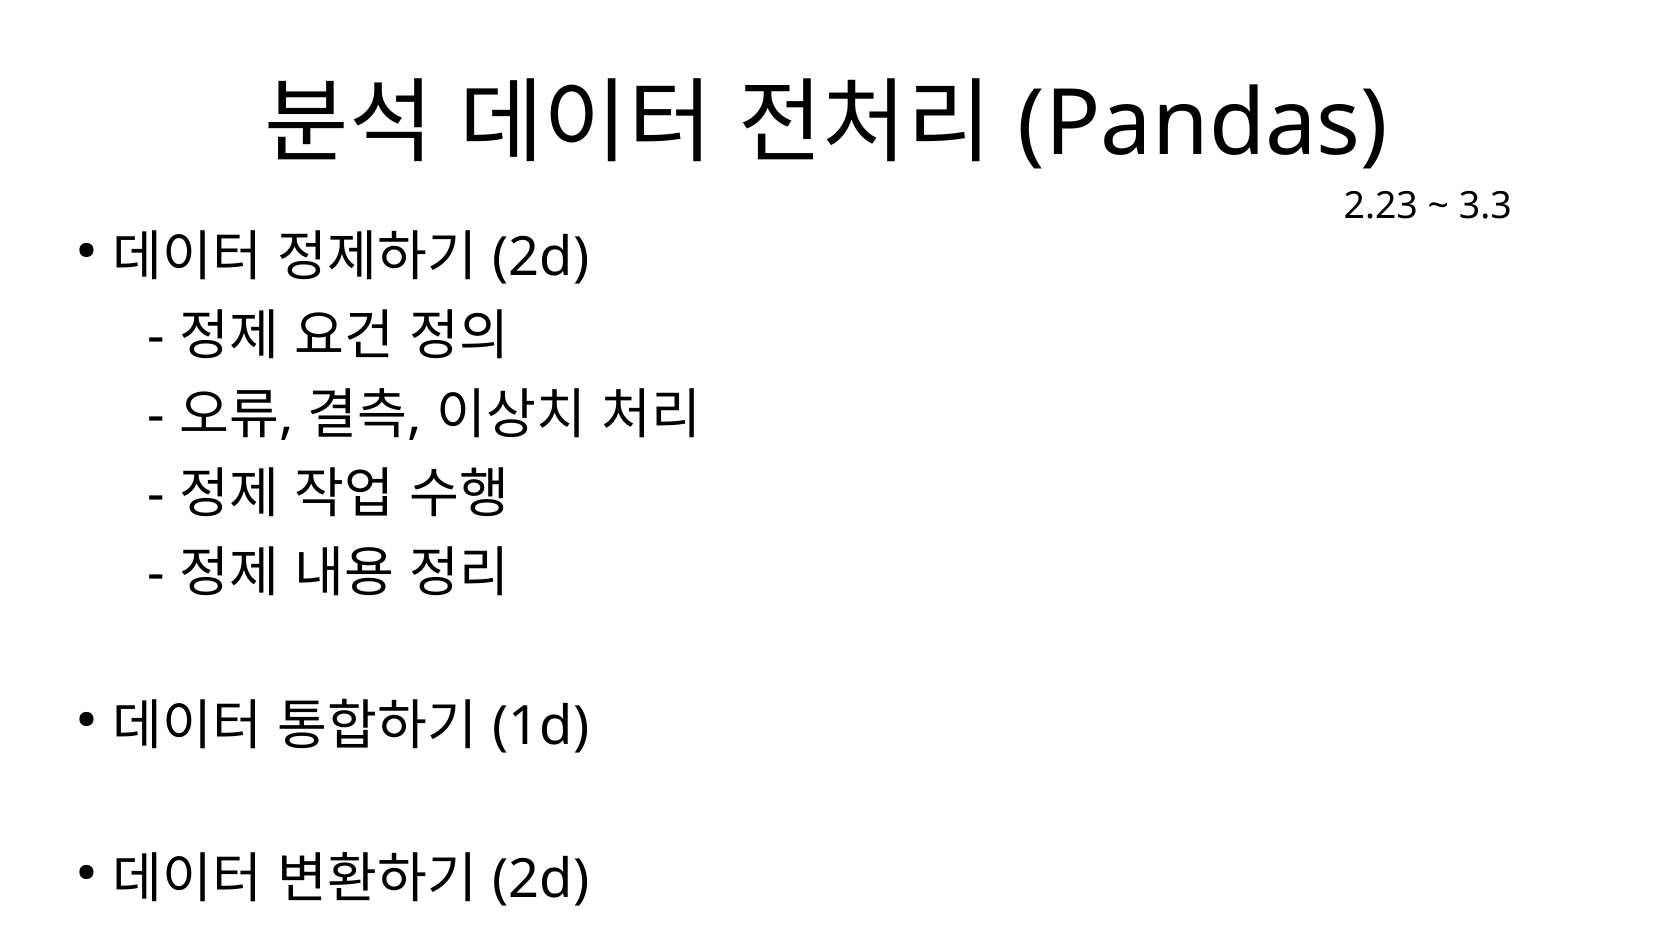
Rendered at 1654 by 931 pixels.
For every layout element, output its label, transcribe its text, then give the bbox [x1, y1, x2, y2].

text_box 2.23 ~ 3.3 [1328, 171, 1564, 230]
title 분석 데이터 전처리 (Pandas) [82, 37, 1571, 193]
subtitle 데이터 정제하기 (2d) - 정제 요건 정의 - 오류, 결측, 이상치 처리 - 정제 작업 수행 - 정제 내용 정리 데이터 통합하기 (1d) 데이터 변환하기 (2d) [76, 212, 1565, 922]
